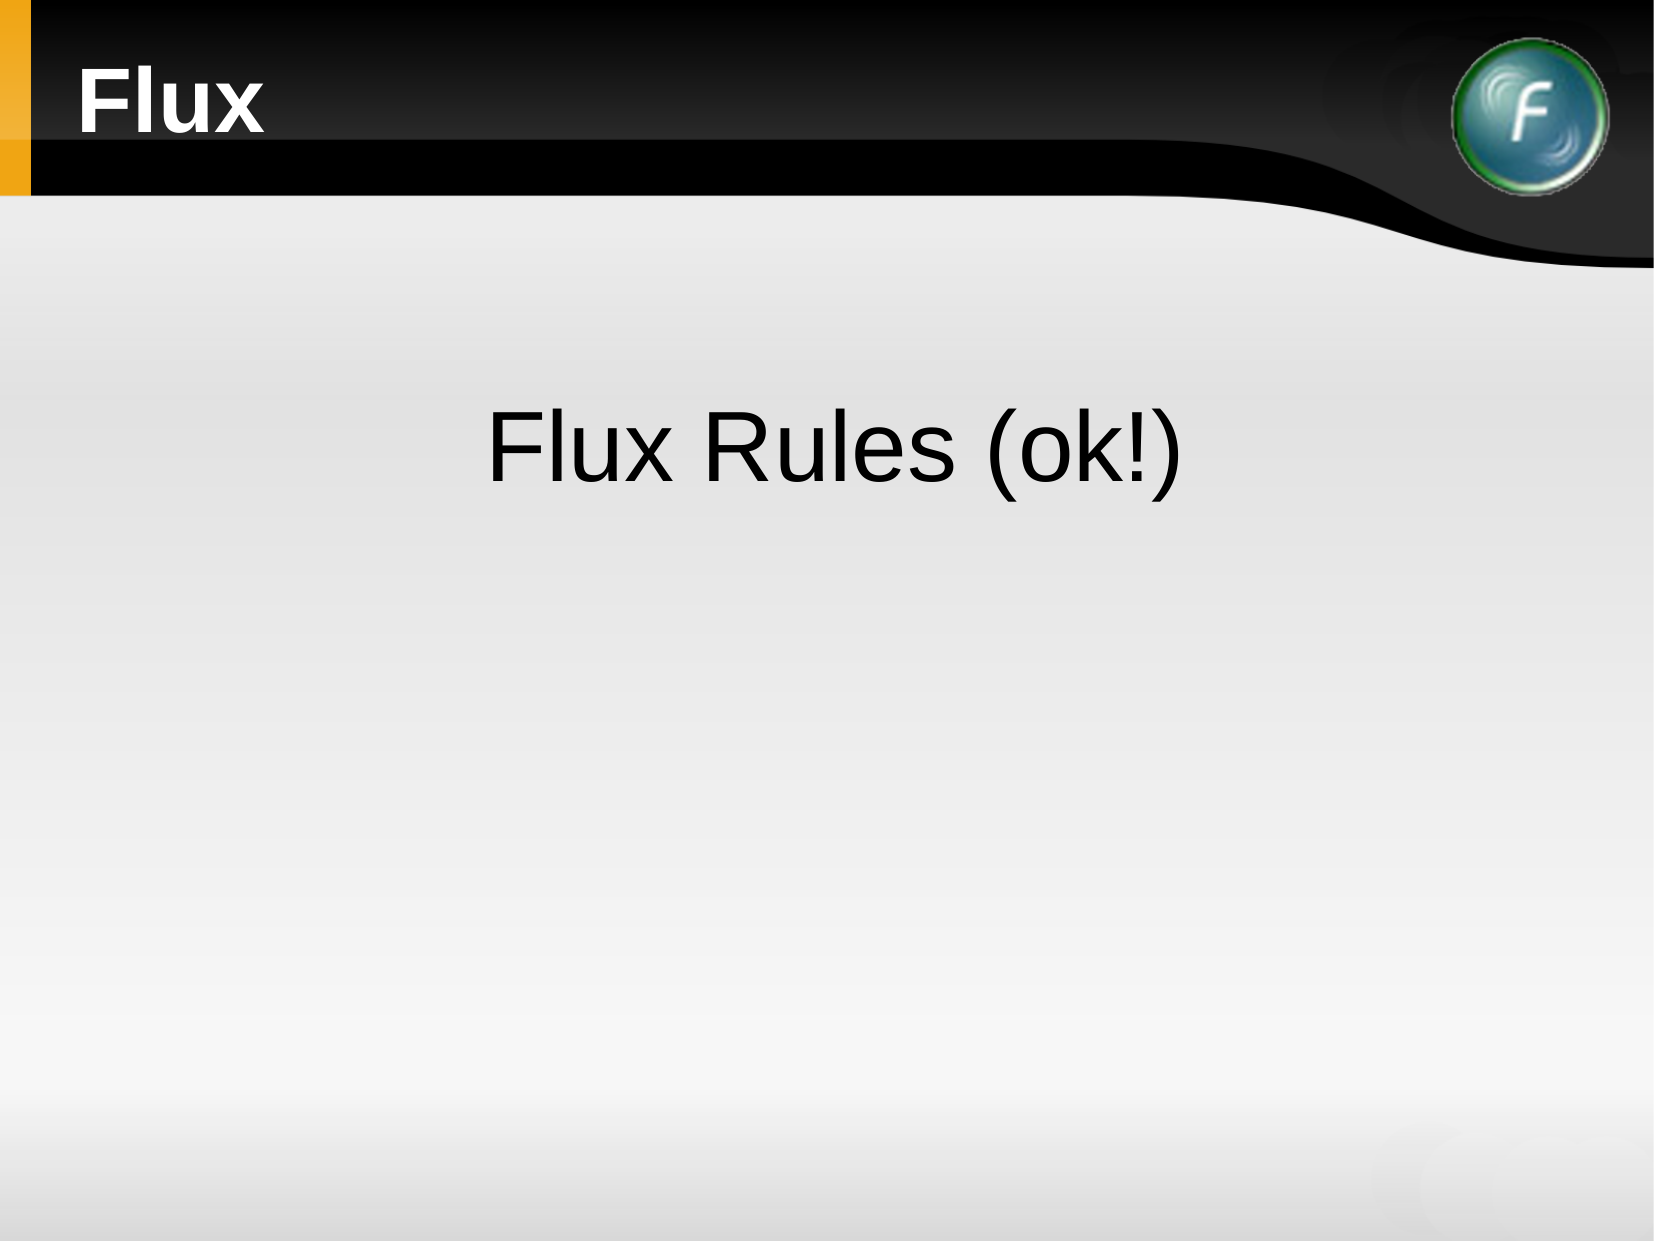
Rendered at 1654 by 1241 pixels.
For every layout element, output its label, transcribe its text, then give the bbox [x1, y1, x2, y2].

title Flux [76, 0, 1565, 208]
picture [0, 0, 1654, 1241]
list Flux Rules (ok!)‏ [82, 290, 1571, 1109]
